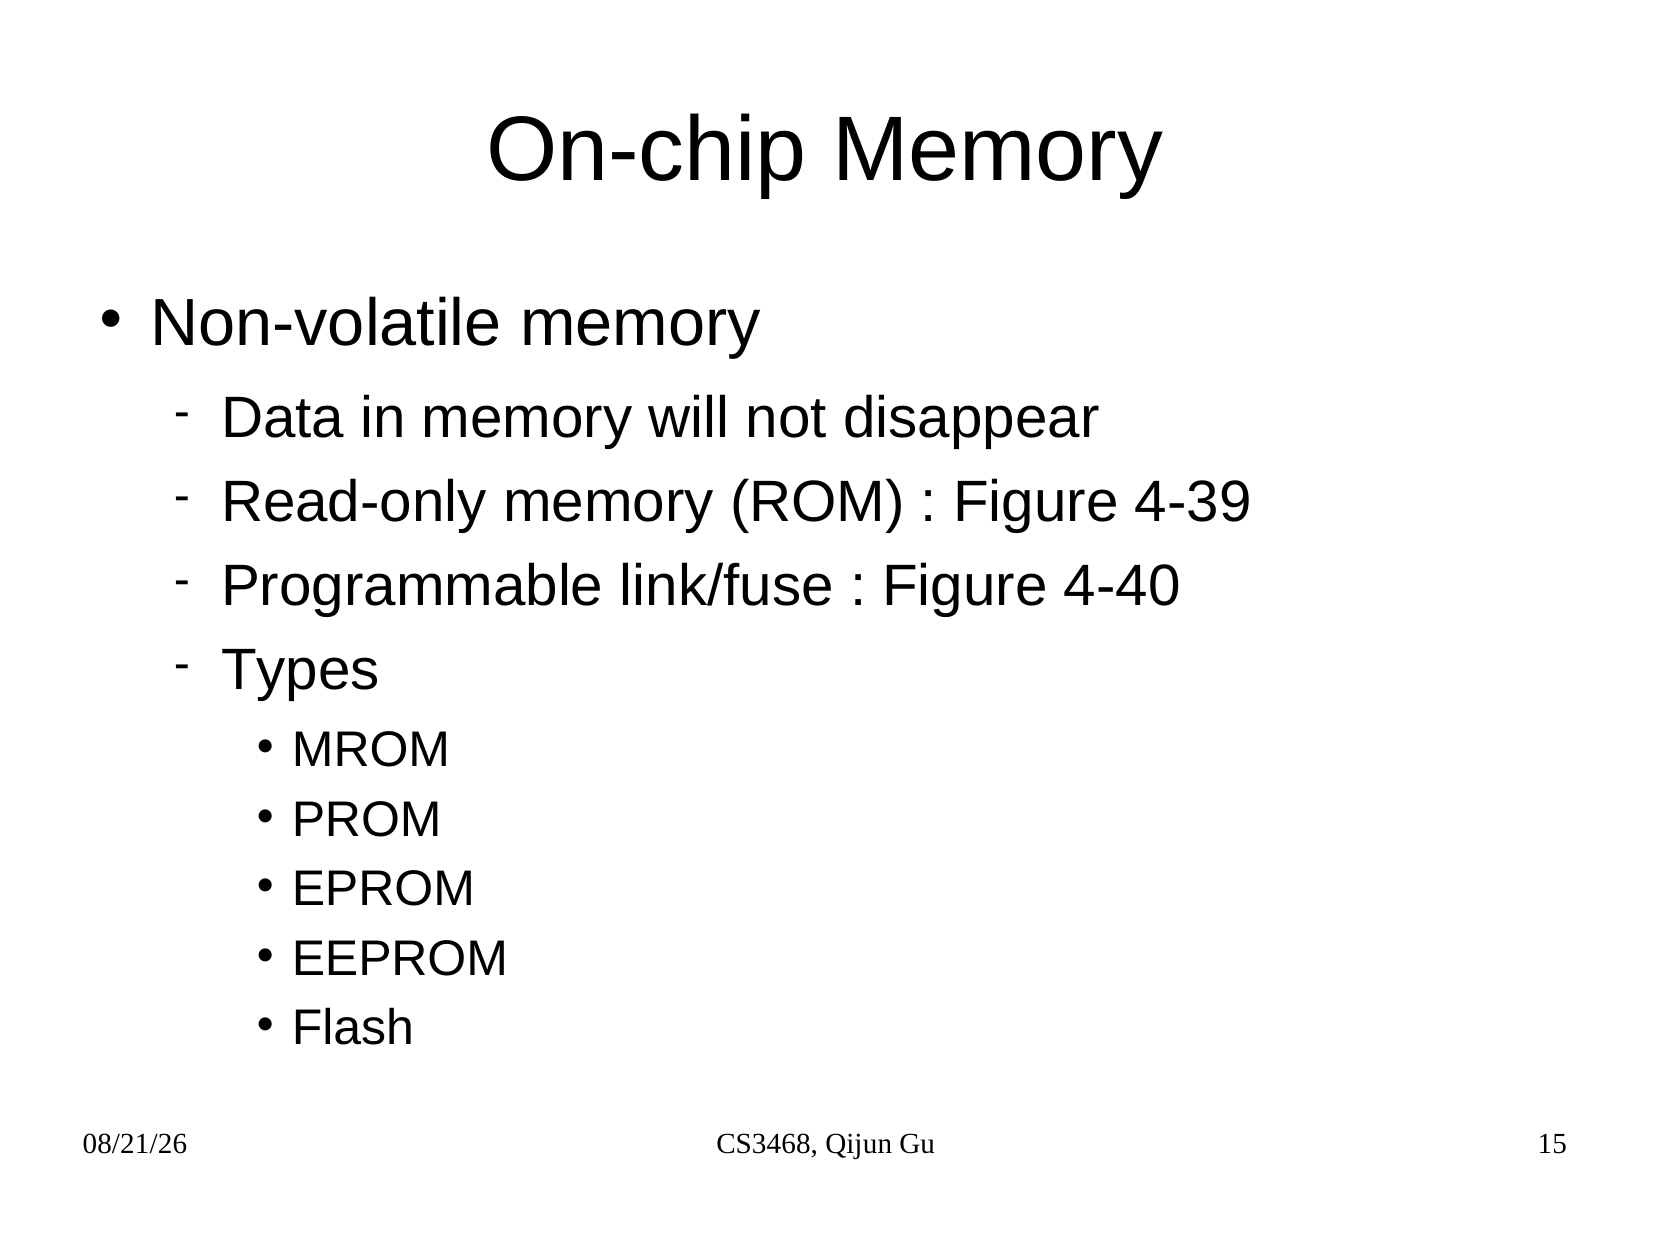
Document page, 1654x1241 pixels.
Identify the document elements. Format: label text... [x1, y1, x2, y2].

list Non-volatile memory Data in memory will not disappear Read-only memory (ROM) : Figure 4-39 Programmable link/fuse : Figure 4-40 Types MROM PROM EPROM EEPROM Flash [82, 290, 1568, 1099]
title On-chip Memory [82, 56, 1568, 247]
